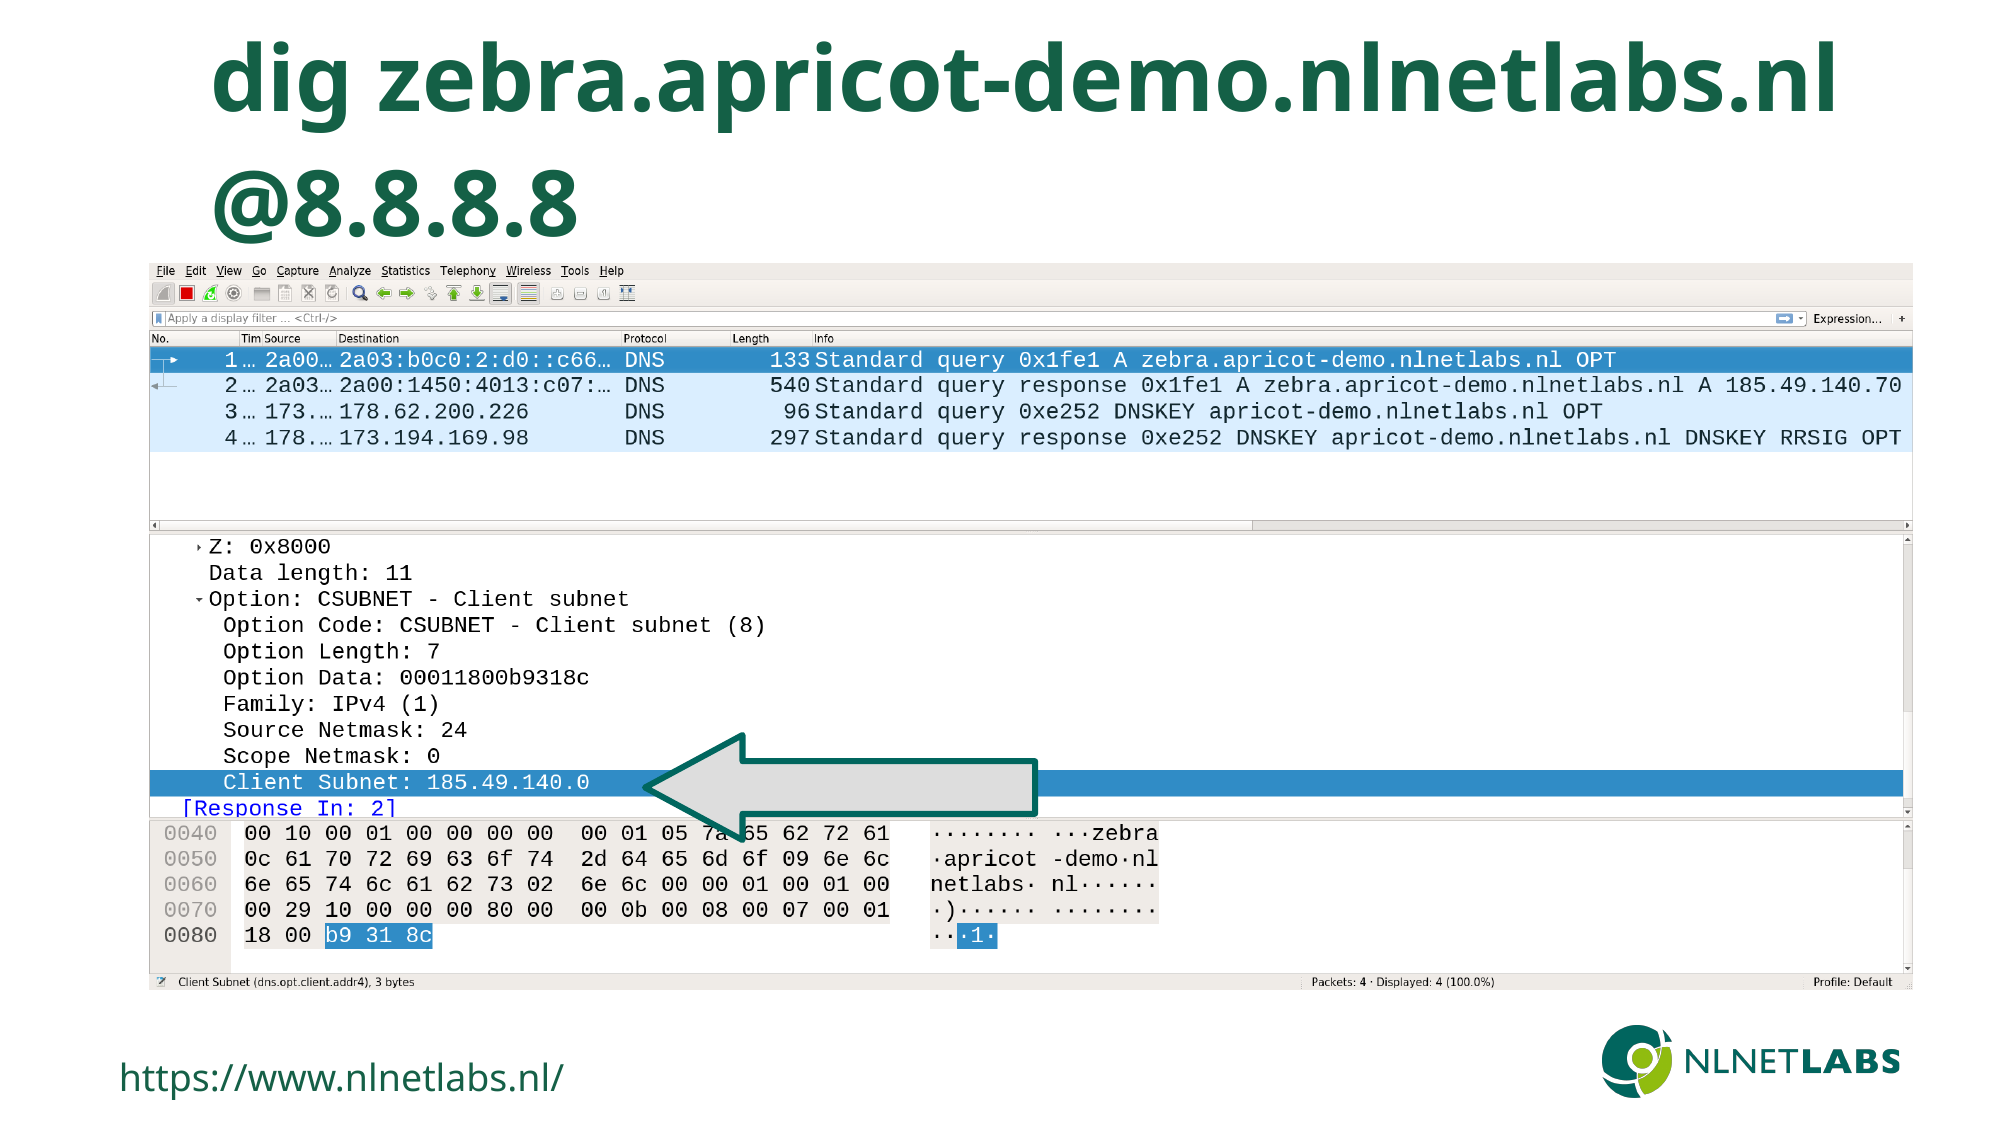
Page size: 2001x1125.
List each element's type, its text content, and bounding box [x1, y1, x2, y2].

text_box [645, 735, 1036, 841]
title dig zebra.apricot-demo.nlnetlabs.nl @8.8.8.8 [210, 36, 1900, 242]
picture [149, 263, 1913, 991]
picture [1602, 1025, 1900, 1098]
